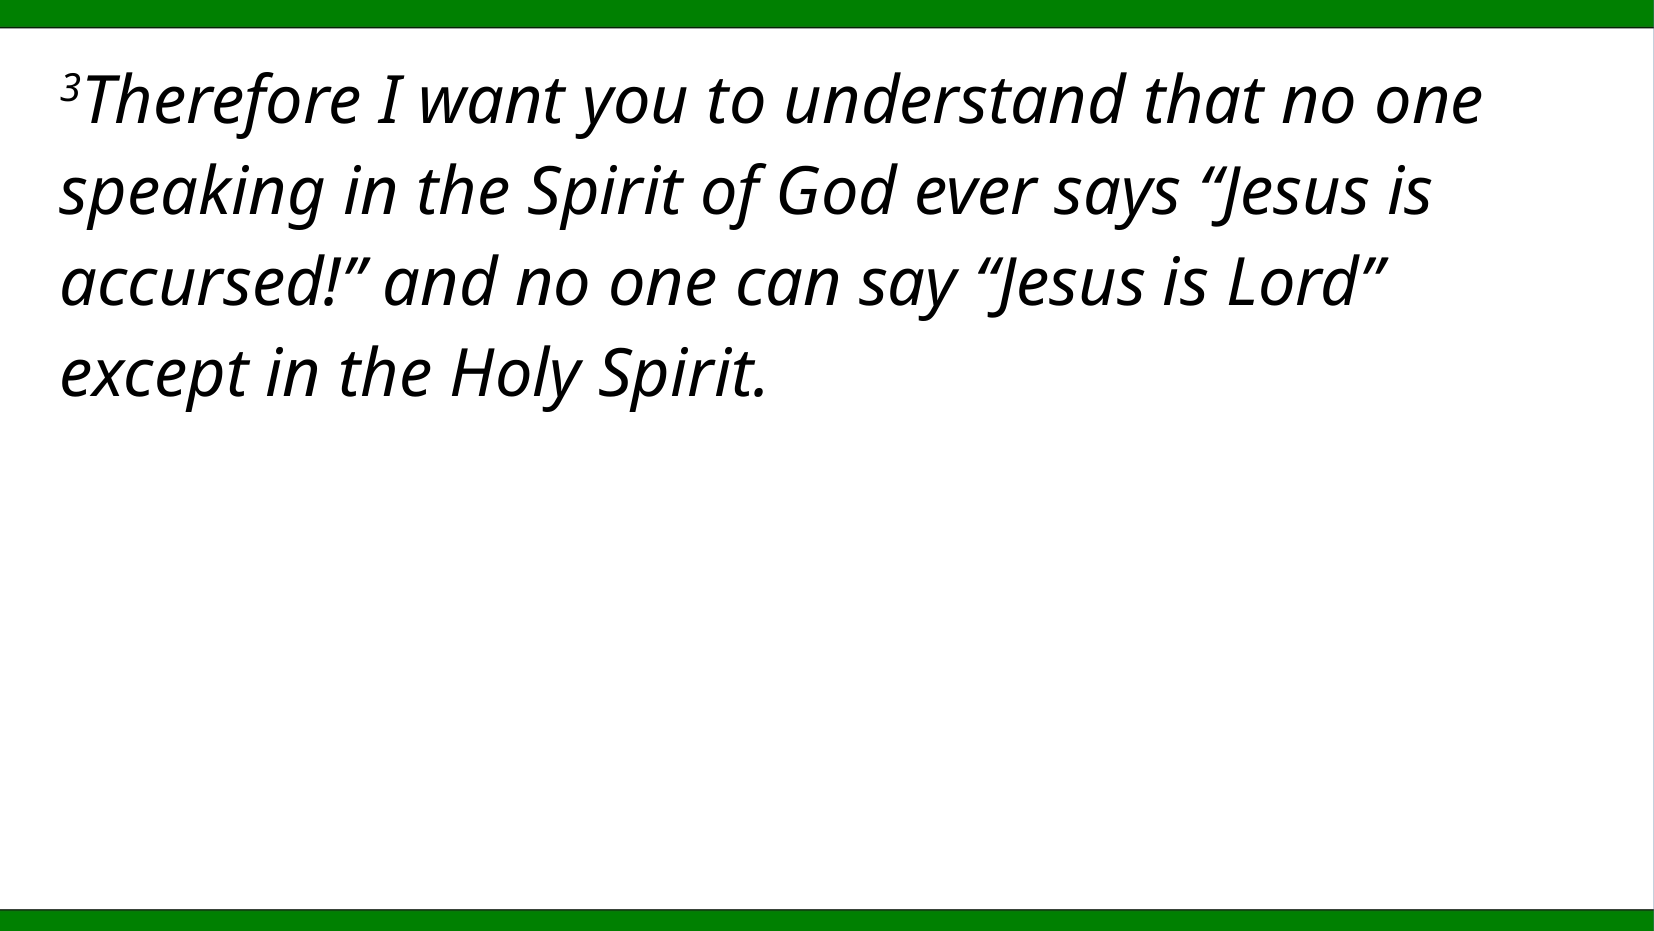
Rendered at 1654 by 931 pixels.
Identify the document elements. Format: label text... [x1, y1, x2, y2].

text_box 3Therefore I want you to understand that no one speaking in the Spirit of God ever says “Jesus is accursed!” and no one can say “Jesus is Lord” except in the Holy Spirit. [45, 45, 1606, 415]
picture [0, 0, 1654, 931]
